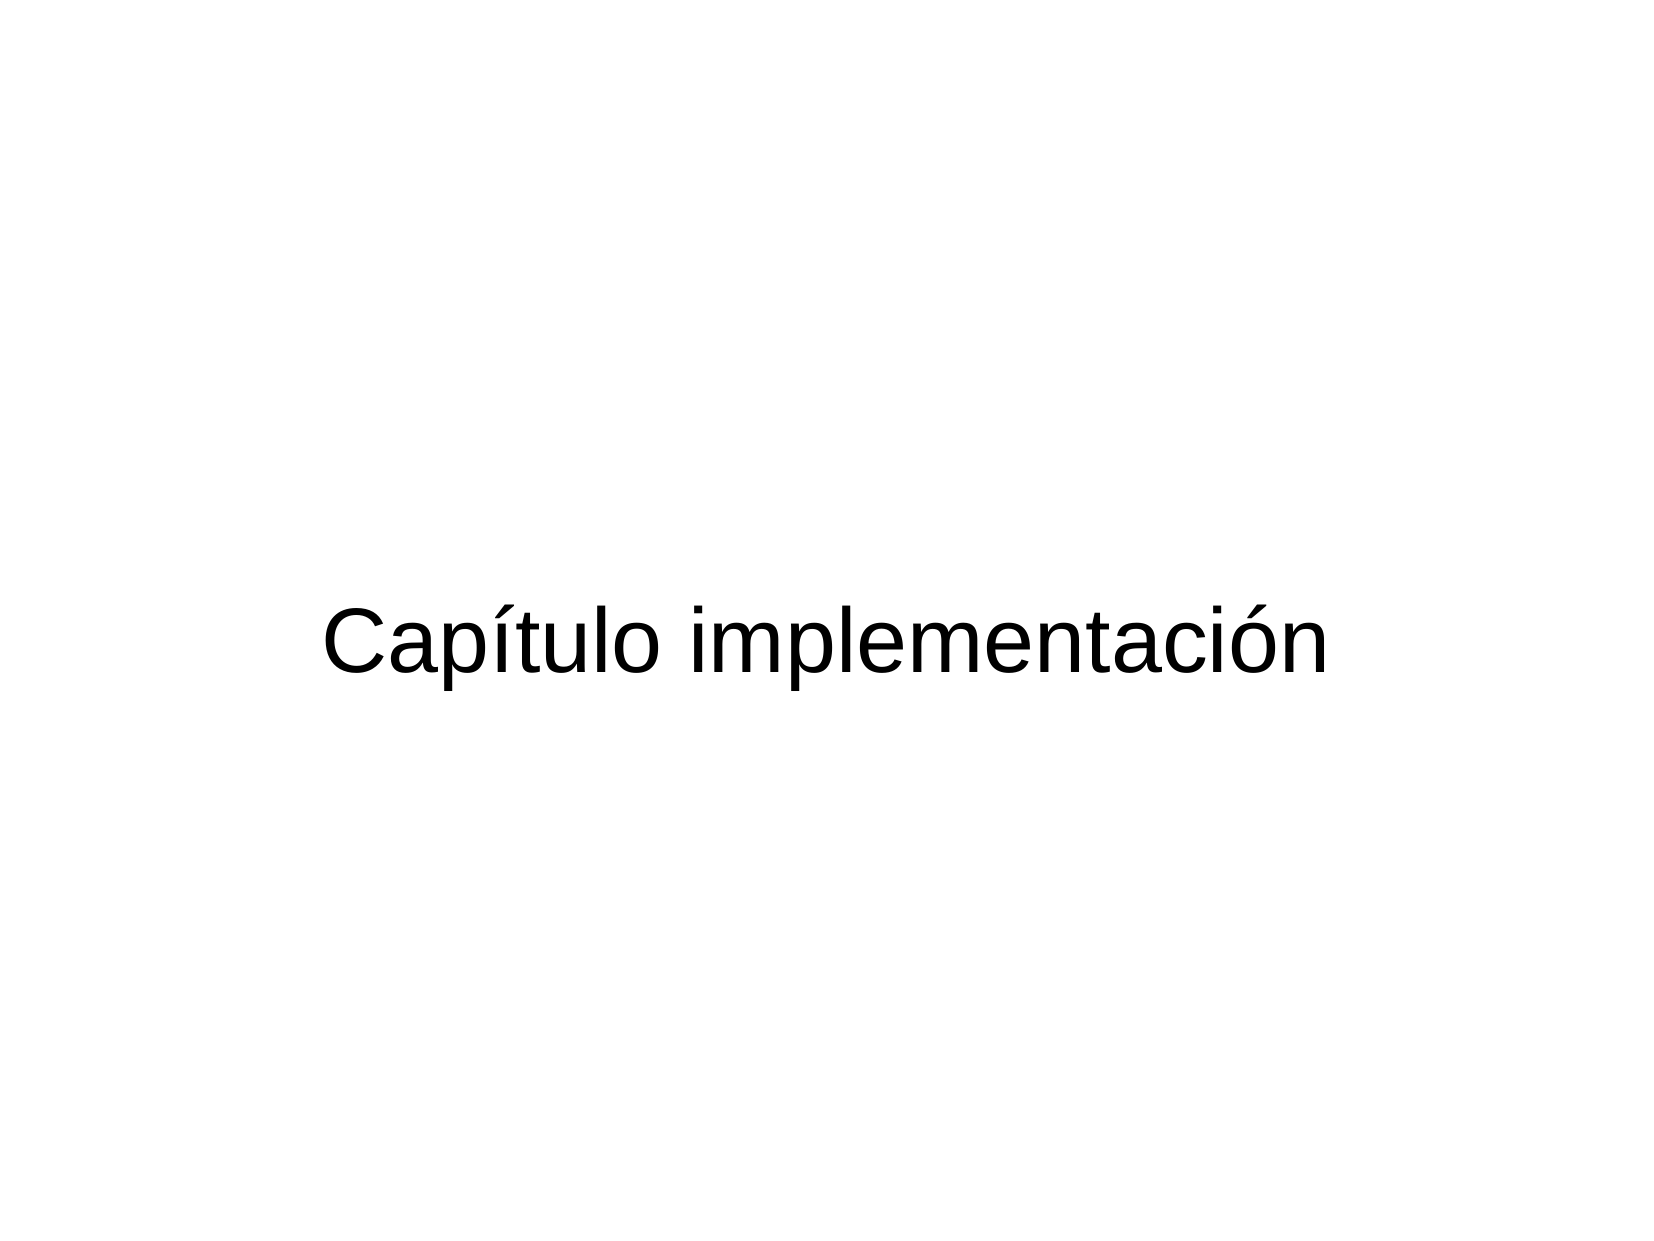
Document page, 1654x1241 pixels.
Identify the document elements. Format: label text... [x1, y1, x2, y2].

title Capítulo implementación [82, 537, 1571, 745]
